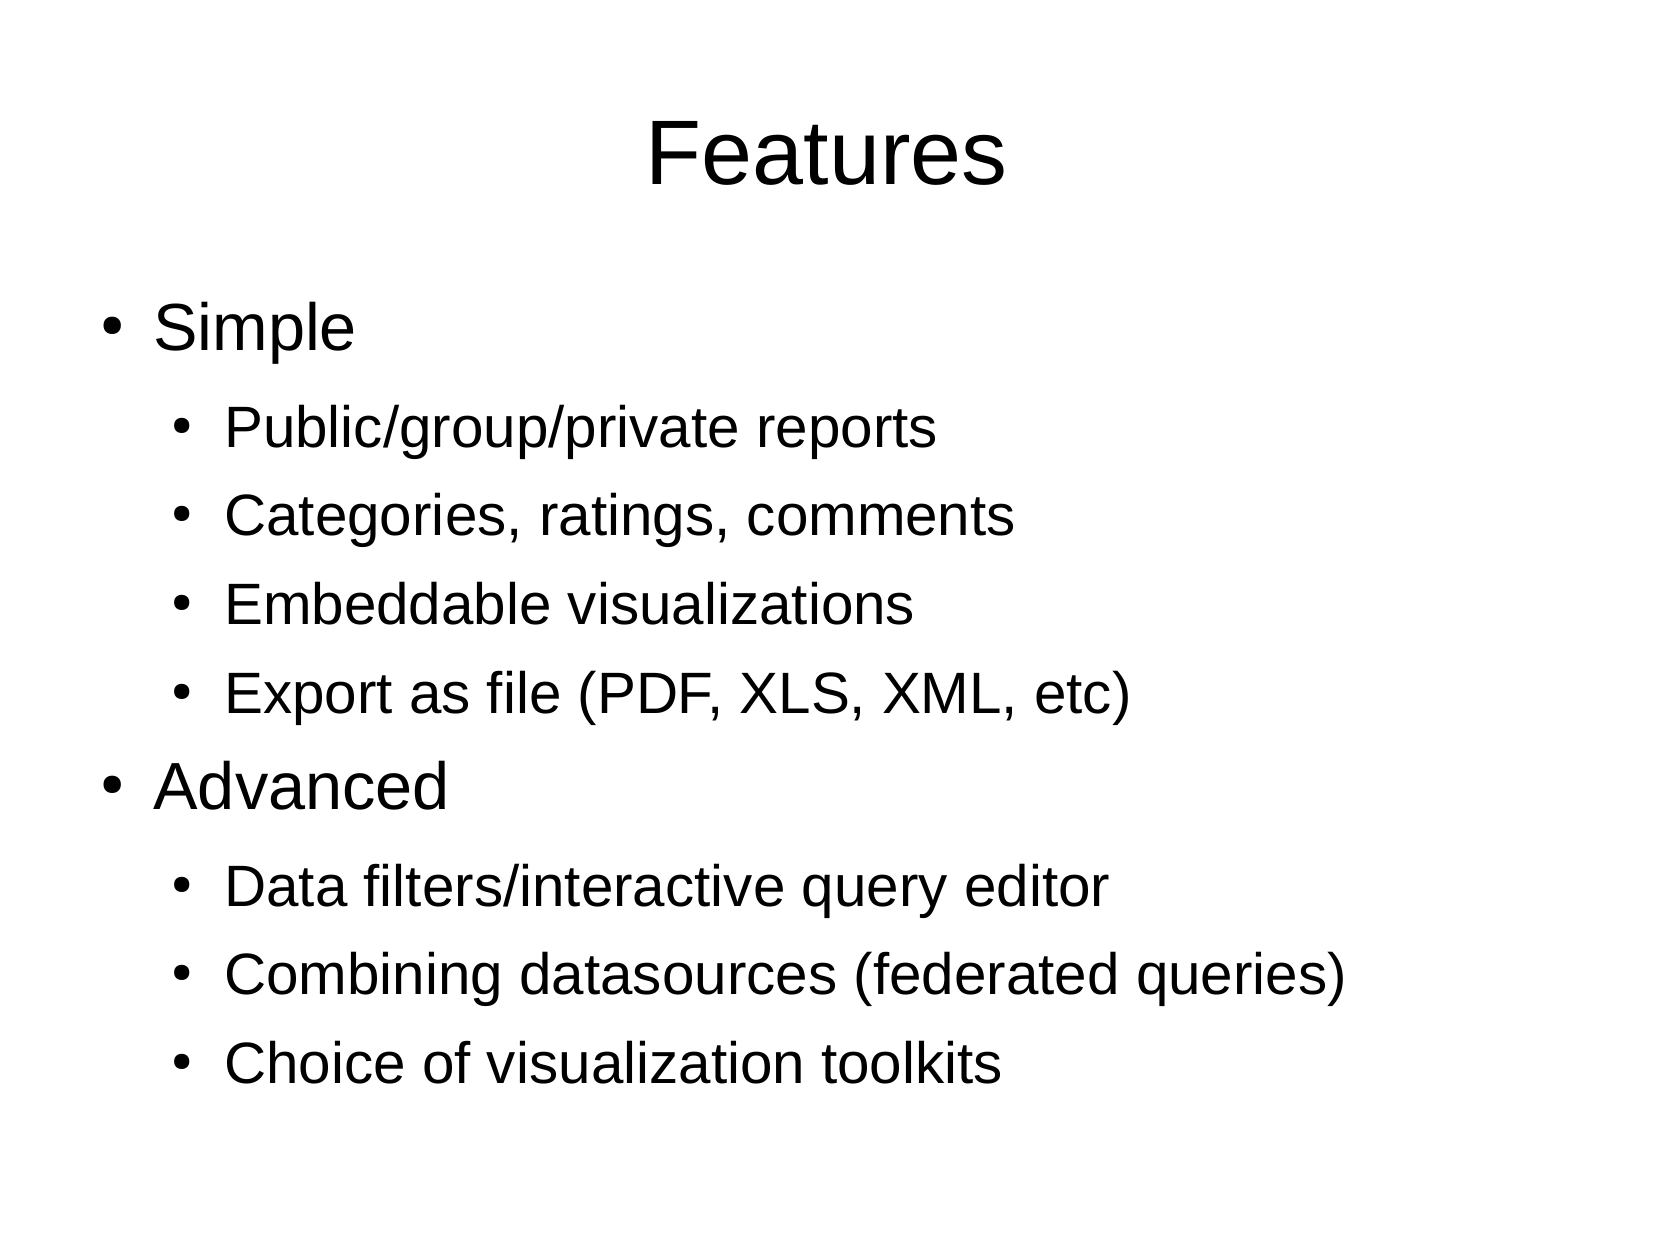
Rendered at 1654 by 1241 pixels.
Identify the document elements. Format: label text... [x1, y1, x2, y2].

title Features [82, 56, 1571, 250]
list Simple Public/group/private reports Categories, ratings, comments Embeddable visualizations Export as file (PDF, XLS, XML, etc) Advanced Data filters/interactive query editor Combining datasources (federated queries) Choice of visualization toolkits [82, 290, 1571, 1095]
